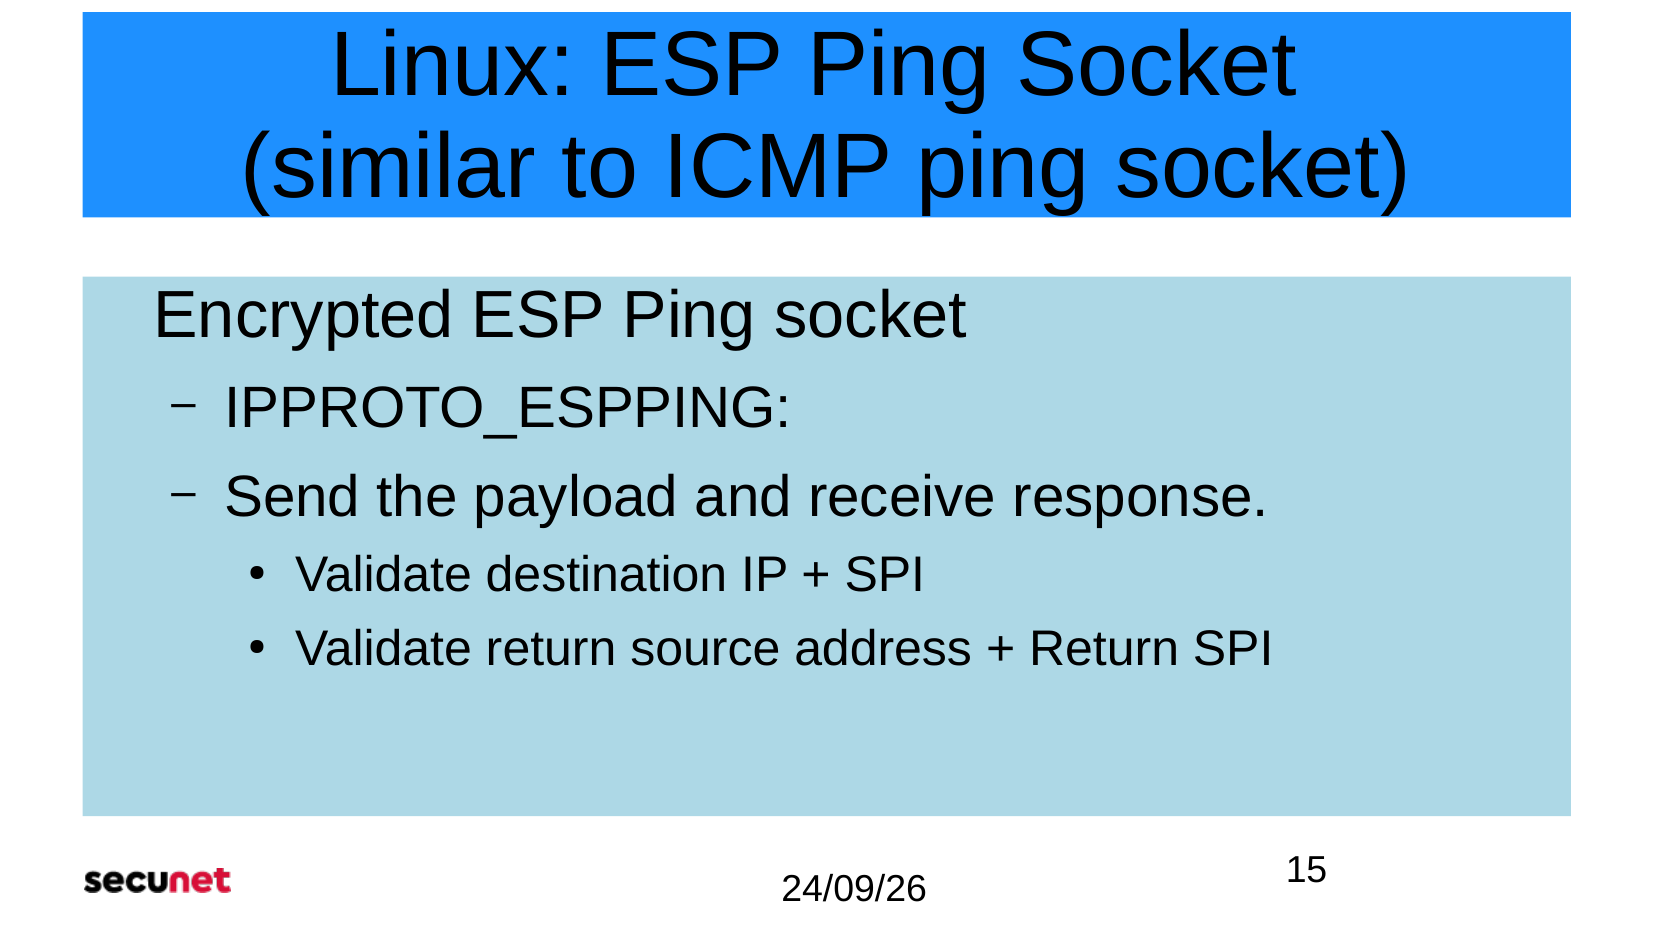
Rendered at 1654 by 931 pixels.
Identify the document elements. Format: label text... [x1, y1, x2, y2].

picture [84, 868, 231, 893]
title Linux: ESP Ping Socket (similar to ICMP ping socket) [82, 12, 1571, 218]
list Encrypted ESP Ping socket IPPROTO_ESPPING: Send the payload and receive response. Validate destination IP + SPI Validate return source address + Return SPI [82, 276, 1571, 817]
